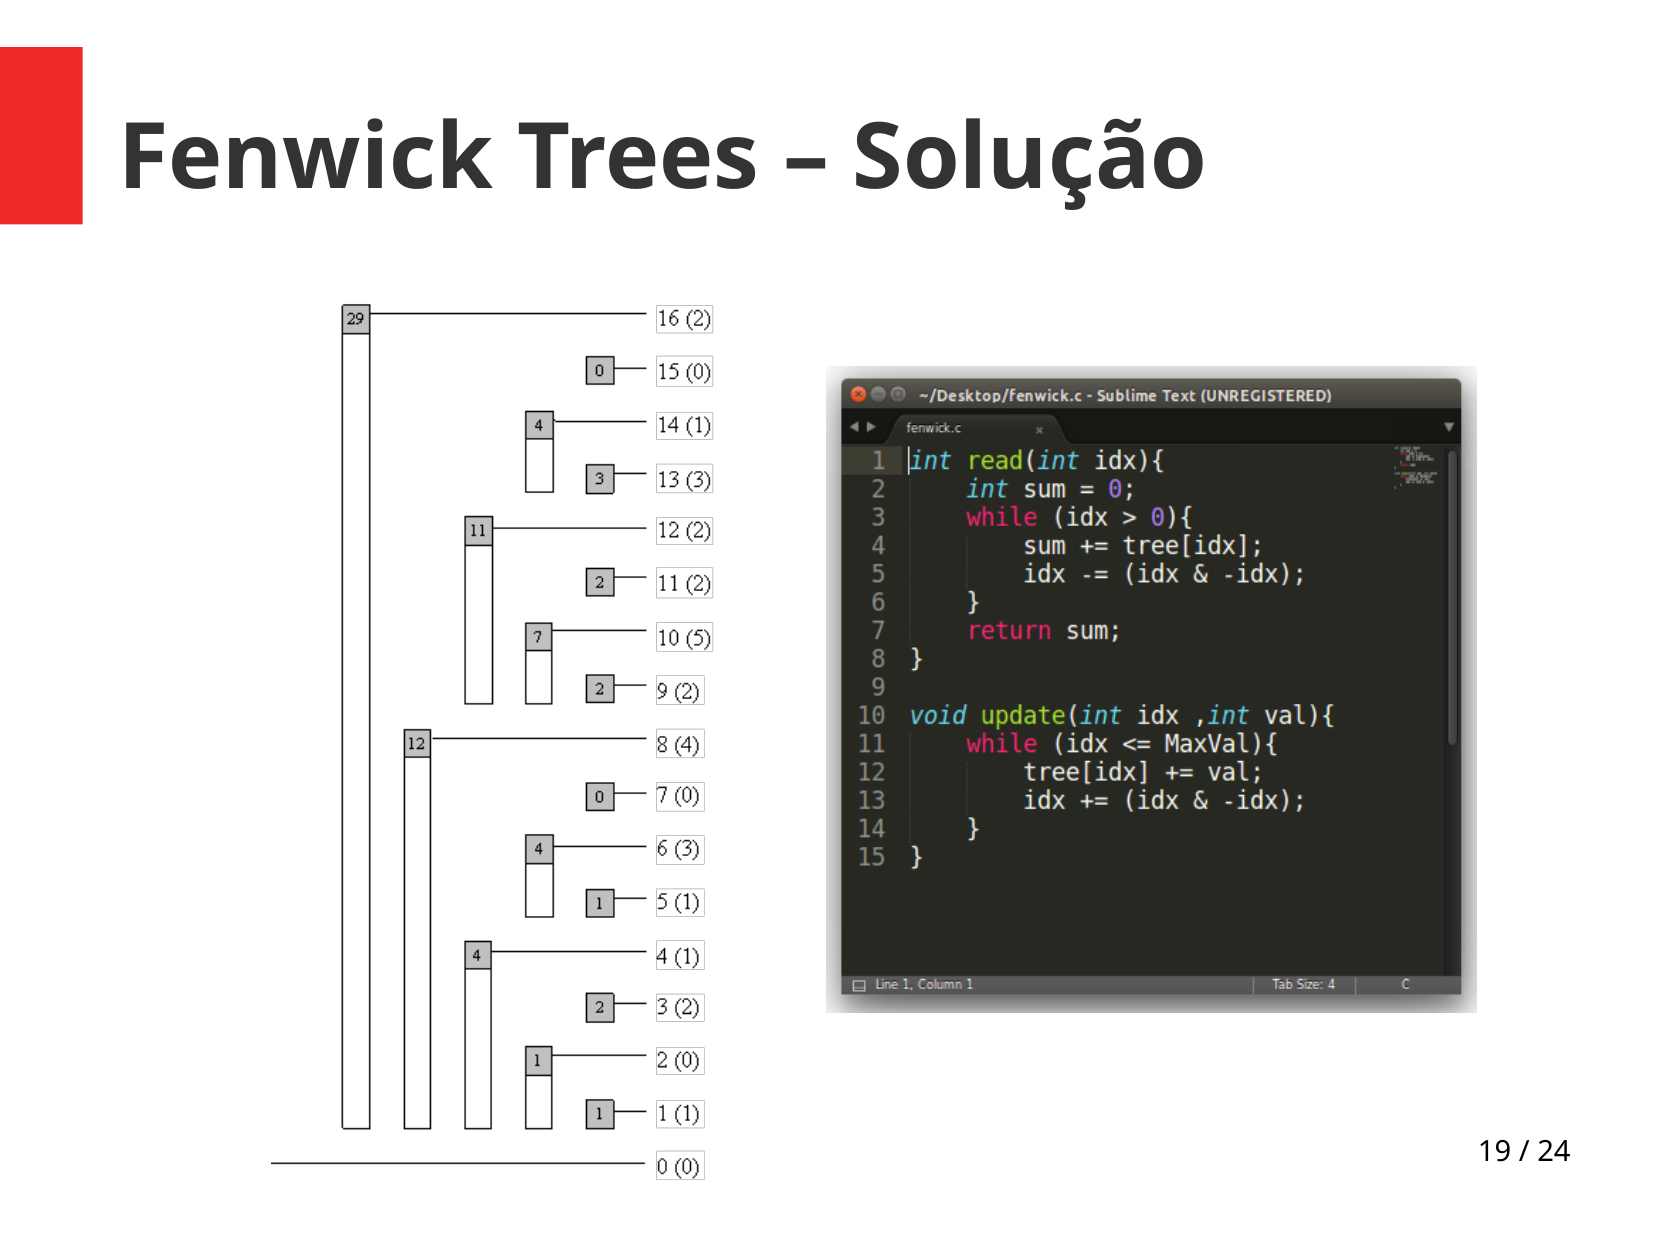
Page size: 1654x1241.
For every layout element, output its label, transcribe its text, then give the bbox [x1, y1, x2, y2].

title Fenwick Trees – Solução [118, 49, 1571, 257]
picture [271, 254, 716, 1193]
picture [826, 366, 1477, 1013]
